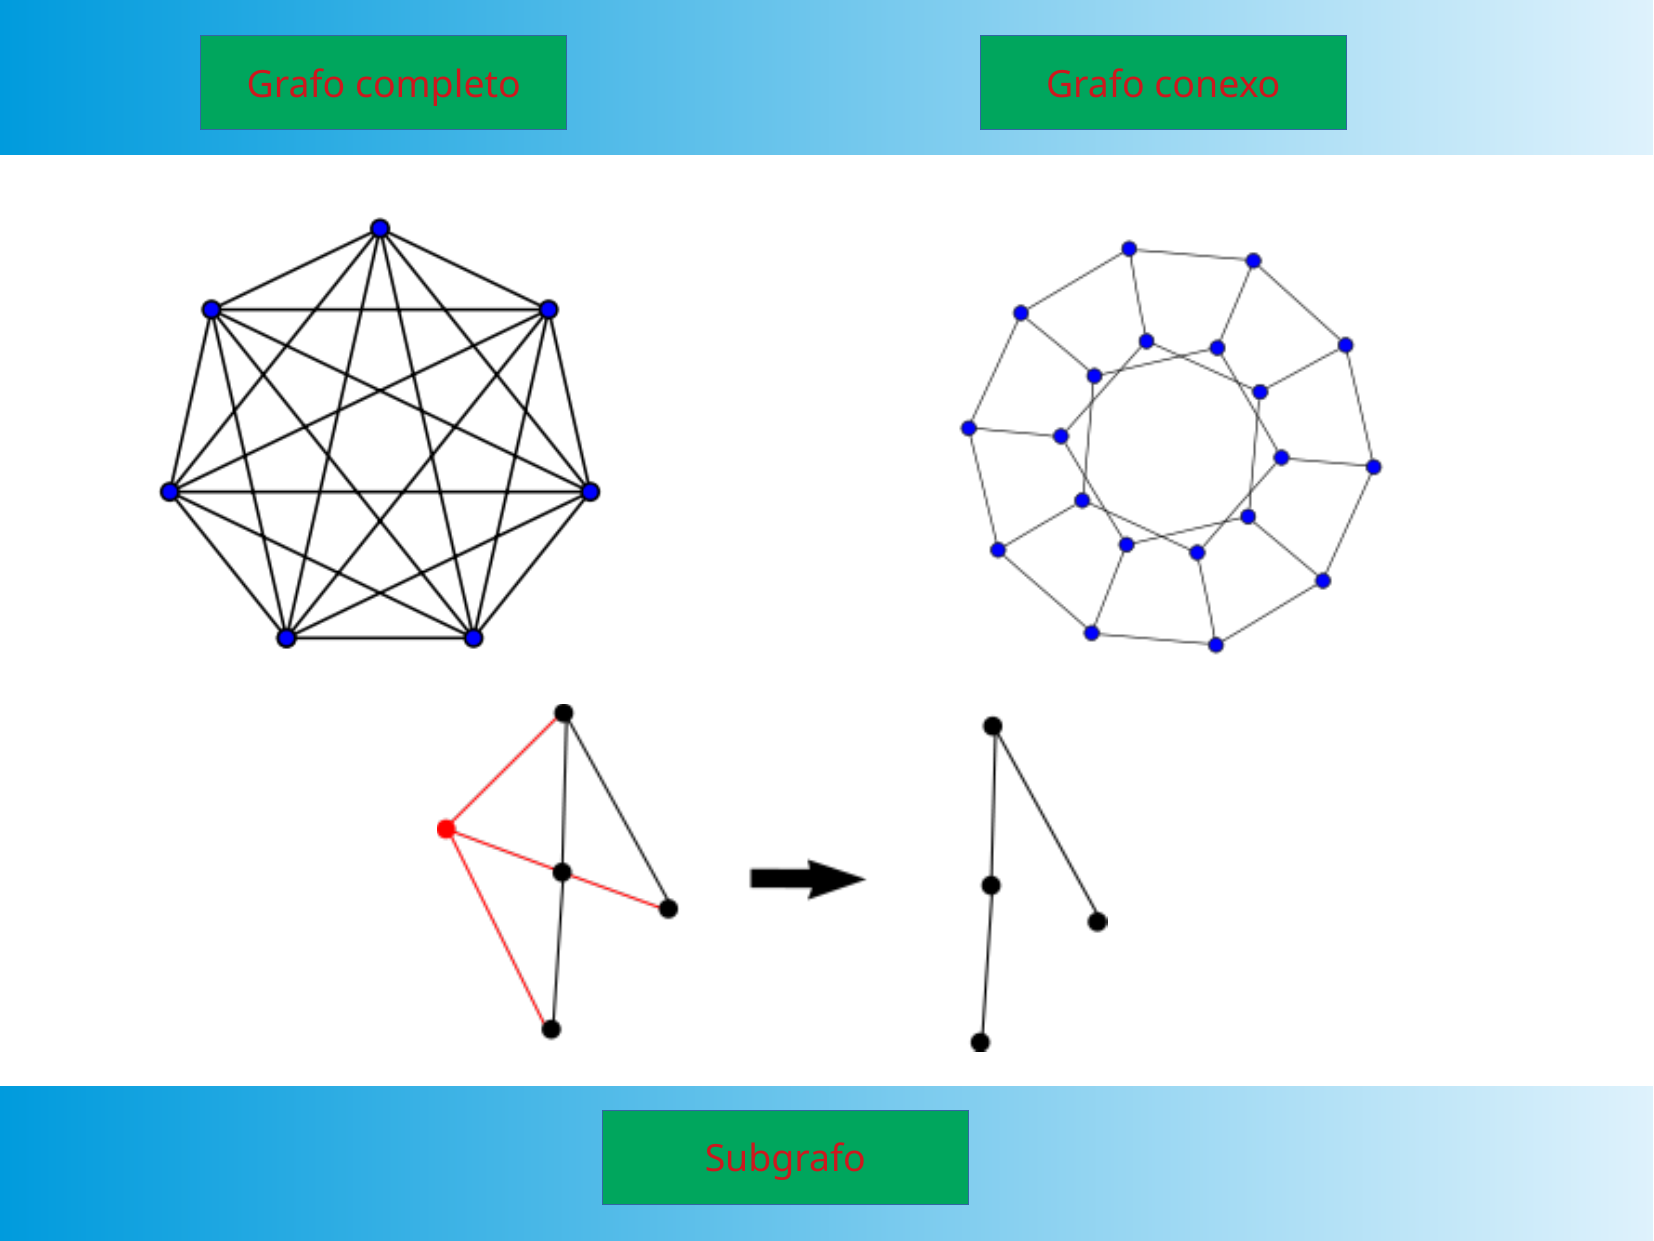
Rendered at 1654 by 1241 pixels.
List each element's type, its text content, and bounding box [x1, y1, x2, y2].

text_box Grafo conexo [980, 35, 1347, 130]
text_box Grafo completo [200, 35, 567, 130]
text_box Subgrafo [602, 1110, 969, 1205]
picture [153, 216, 608, 662]
picture [437, 704, 1108, 1052]
picture [956, 236, 1388, 659]
